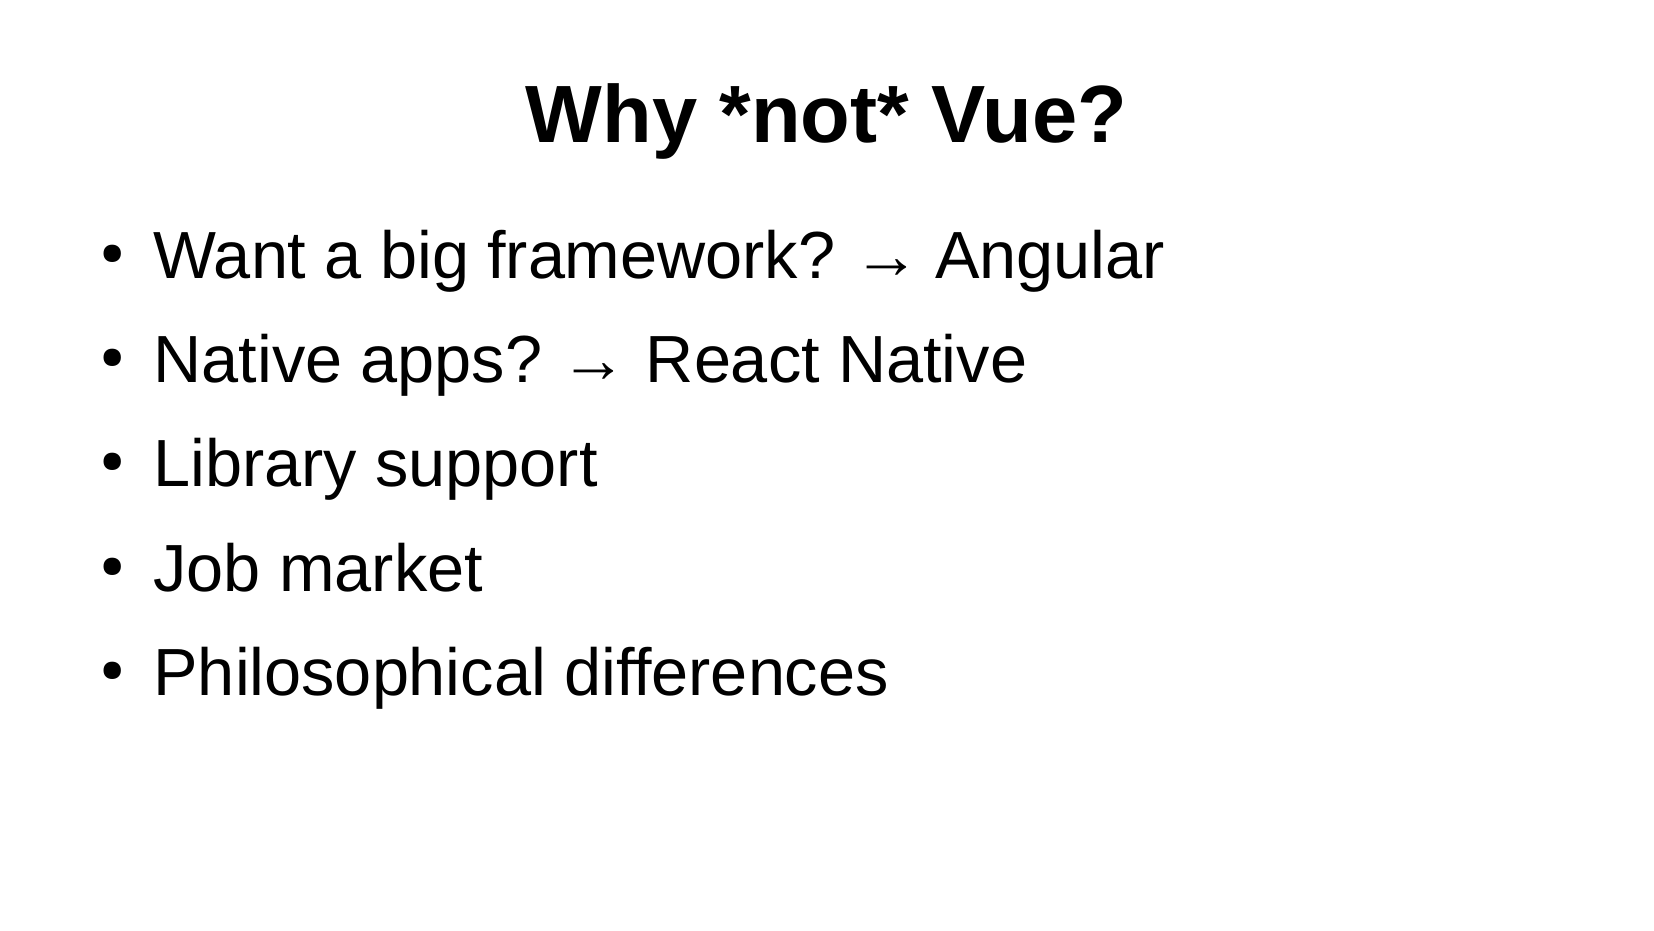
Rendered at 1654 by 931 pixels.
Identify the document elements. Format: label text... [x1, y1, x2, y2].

title Why *not* Vue? [82, 37, 1571, 193]
list Want a big framework? → Angular Native apps? → React Native Library support Job market Philosophical differences [82, 217, 1571, 758]
